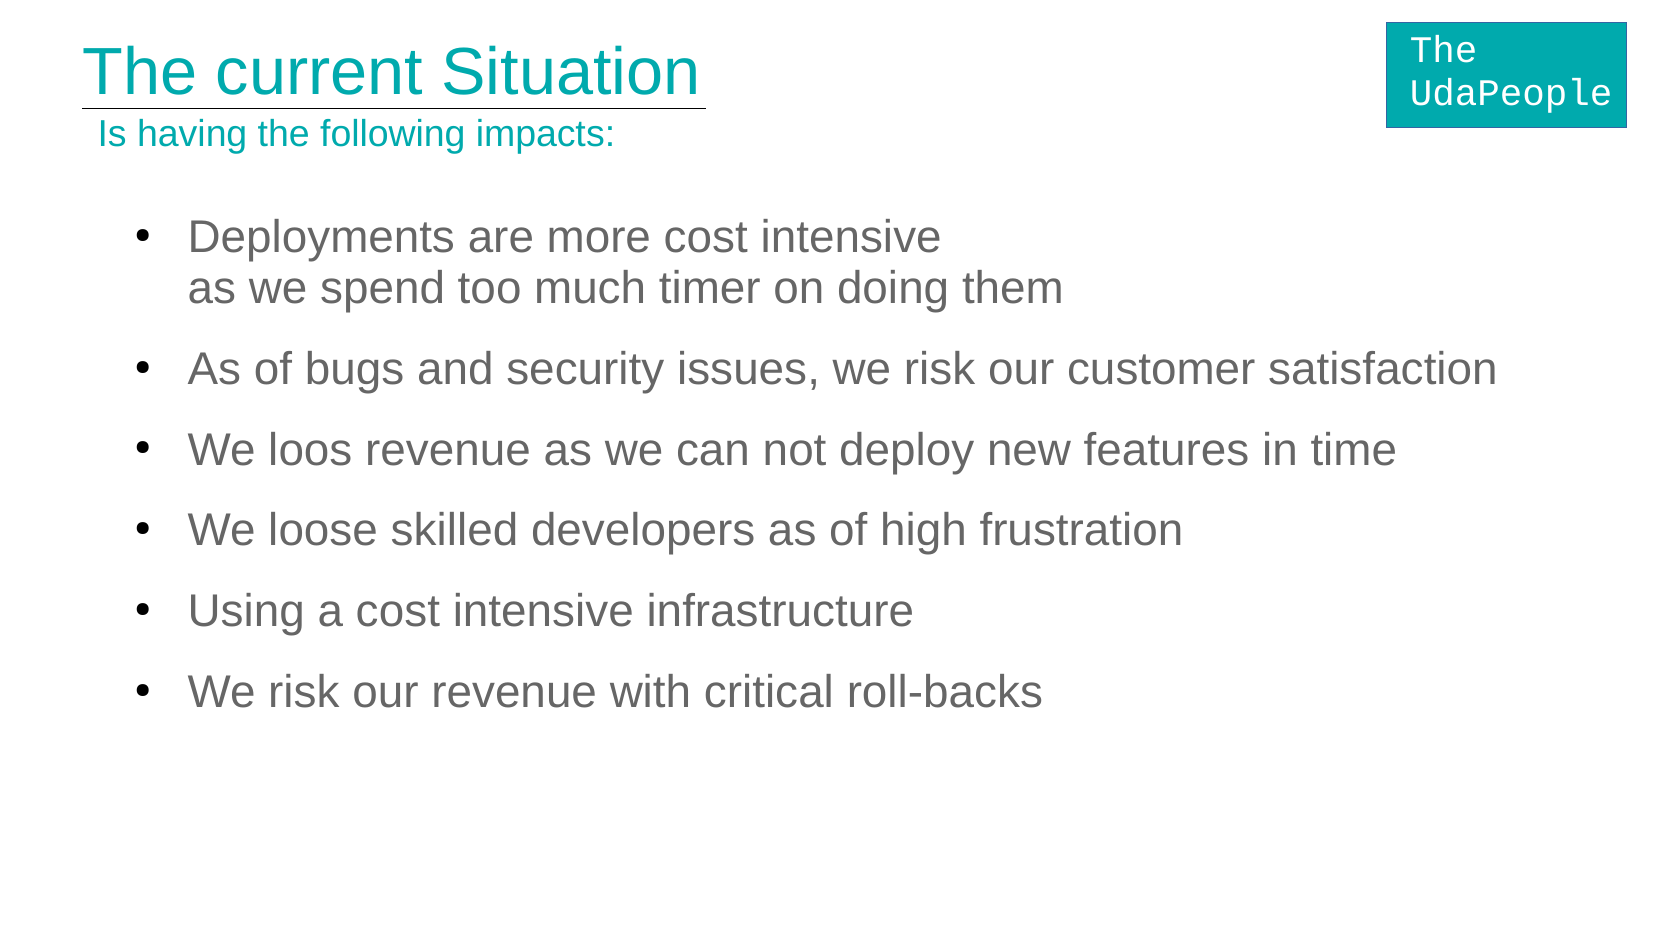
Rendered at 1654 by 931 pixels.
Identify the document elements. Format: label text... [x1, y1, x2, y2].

title The current Situation [82, 33, 1386, 109]
text_box [1386, 22, 1627, 128]
text_box Is having the following impacts: [82, 109, 676, 204]
list Deployments are more cost intensive as we spend too much timer on doing them As of bugs and security issues, we risk our customer satisfaction We loos revenue as we can not deploy new features in time We loose skilled developers as of high frustration Using a cost intensive infrastructure We risk our revenue with critical roll-backs [116, 210, 1606, 841]
text_box The UdaPeople [1395, 24, 1636, 166]
